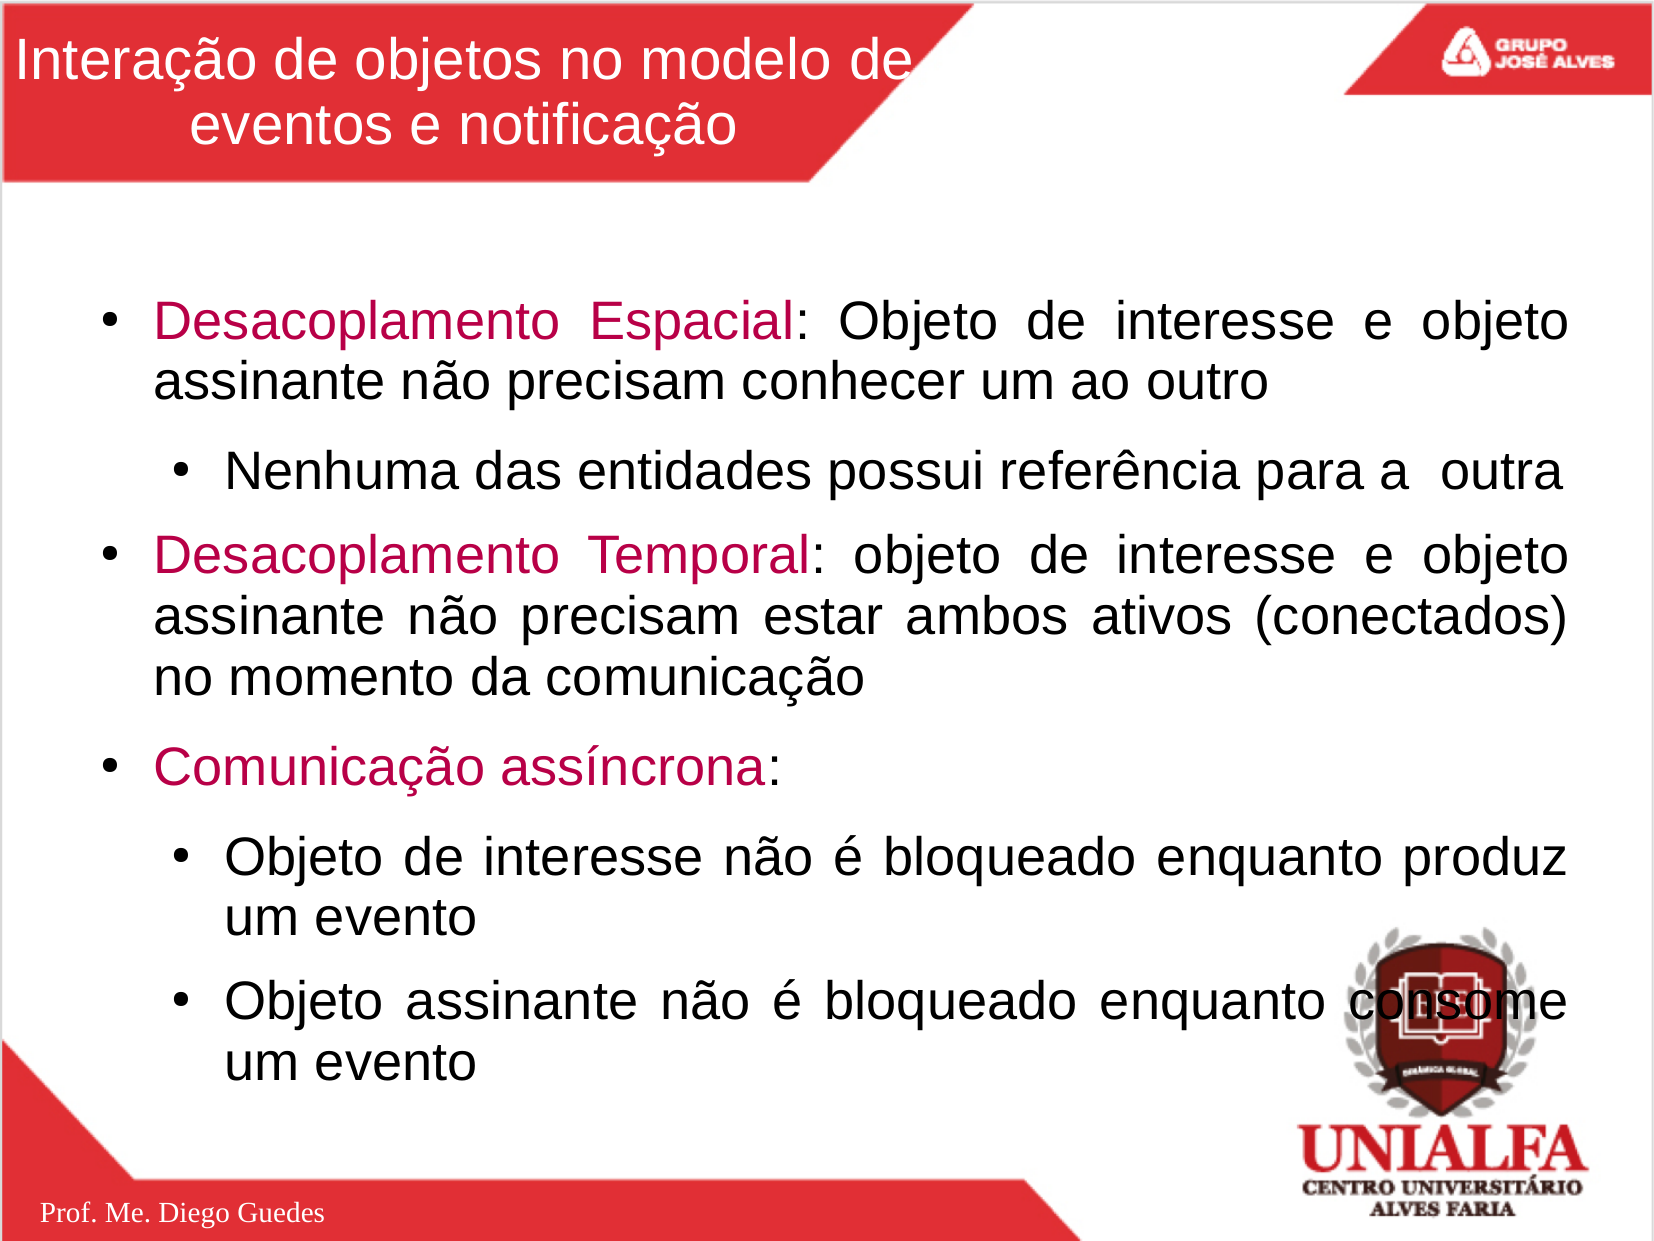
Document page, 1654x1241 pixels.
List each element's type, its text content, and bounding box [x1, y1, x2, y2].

list Desacoplamento Espacial: Objeto de interesse e objeto assinante não precisam conhecer um ao outro Nenhuma das entidades possui referência para a outra Desacoplamento Temporal: objeto de interesse e objeto assinante não precisam estar ambos ativos (conectados) no momento da comunicação Comunicação assíncrona: Objeto de interesse não é bloqueado enquanto produz um evento Objeto assinante não é bloqueado enquanto consome um evento [82, 290, 1571, 1092]
title Interação de objetos no modelo de eventos e notificação [0, 0, 971, 196]
picture [0, 0, 1654, 1241]
